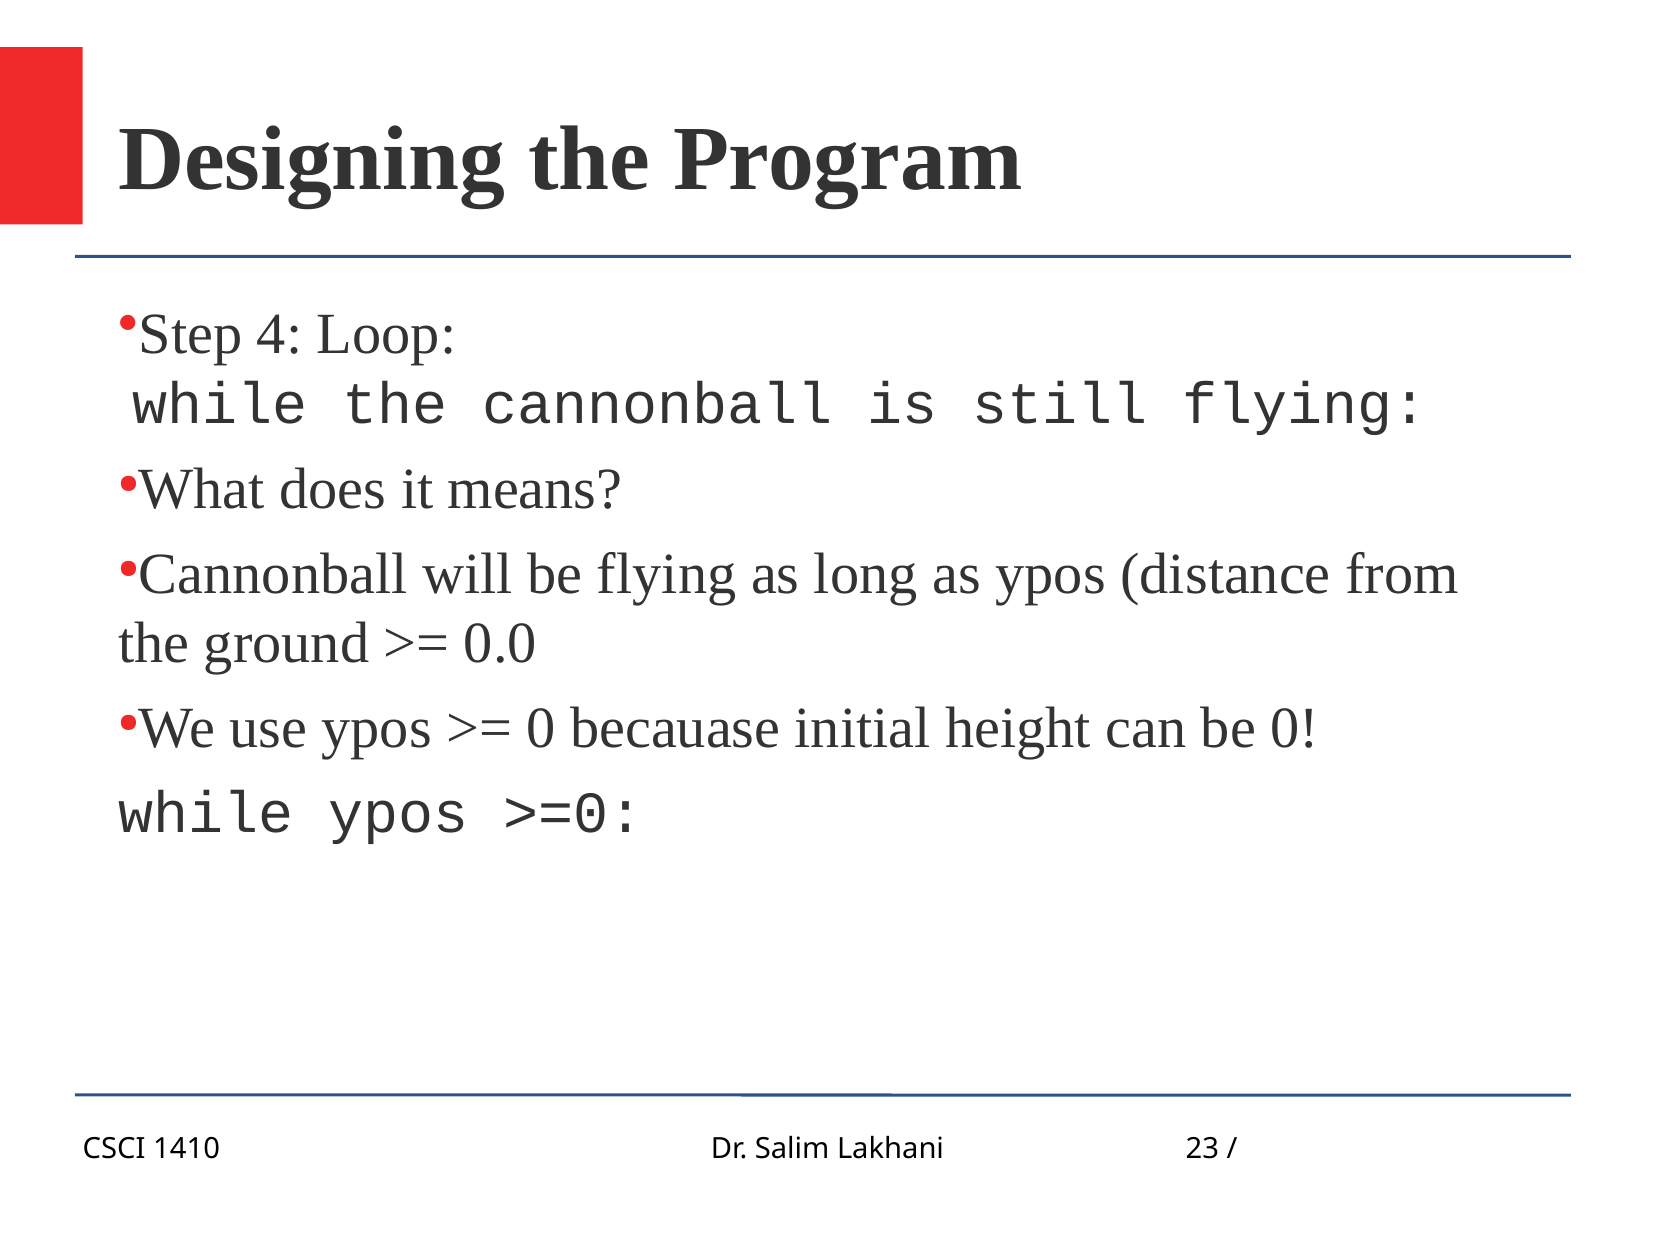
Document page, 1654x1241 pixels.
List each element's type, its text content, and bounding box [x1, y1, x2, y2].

title Designing the Program [118, 49, 1571, 257]
text_box CSCI 1410 [82, 1129, 468, 1216]
text_box Dr. Salim Lakhani [565, 1129, 1090, 1216]
text_box / [1185, 1129, 1571, 1216]
list Step 4: Loop: while the cannonball is still flying: What does it means? Cannonball will be flying as long as ypos (distance from the ground >= 0.0 We use ypos >= 0 becauase initial height can be 0! while ypos >=0: [118, 295, 1536, 1080]
